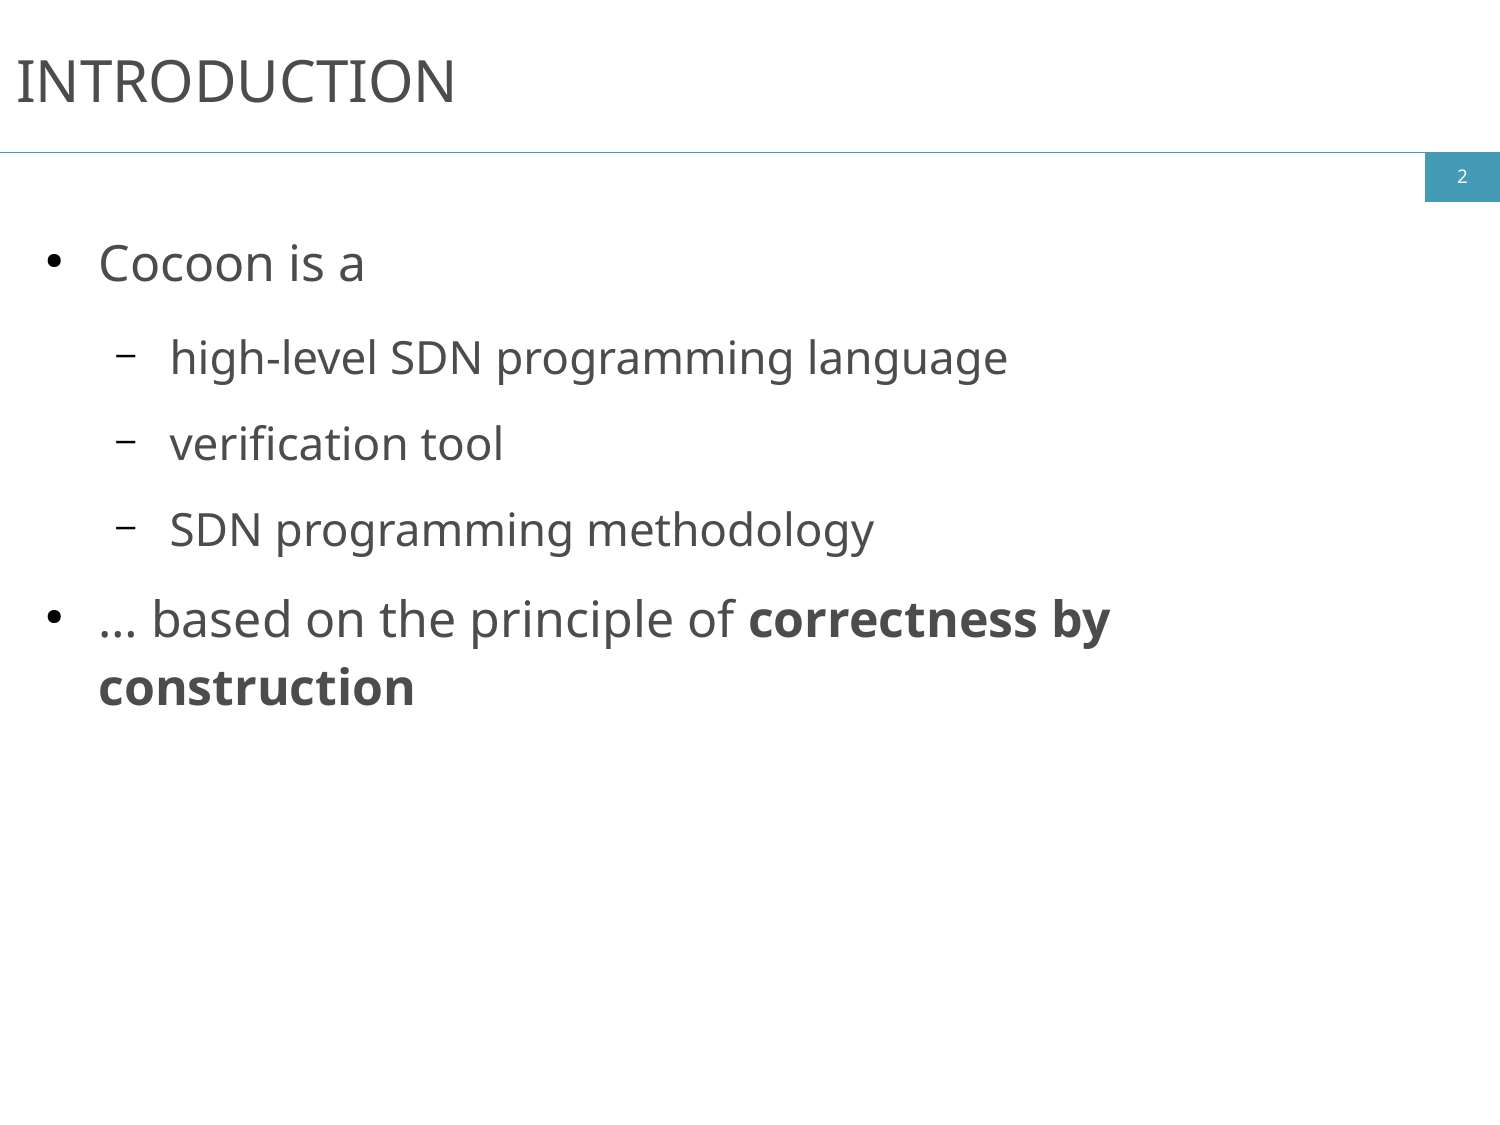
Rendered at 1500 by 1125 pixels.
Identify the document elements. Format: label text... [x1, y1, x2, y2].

title INTRODUCTION [15, 27, 1366, 132]
list Cocoon is a high-level SDN programming language verification tool SDN programming methodology … based on the principle of correctness by construction [27, 227, 1378, 881]
